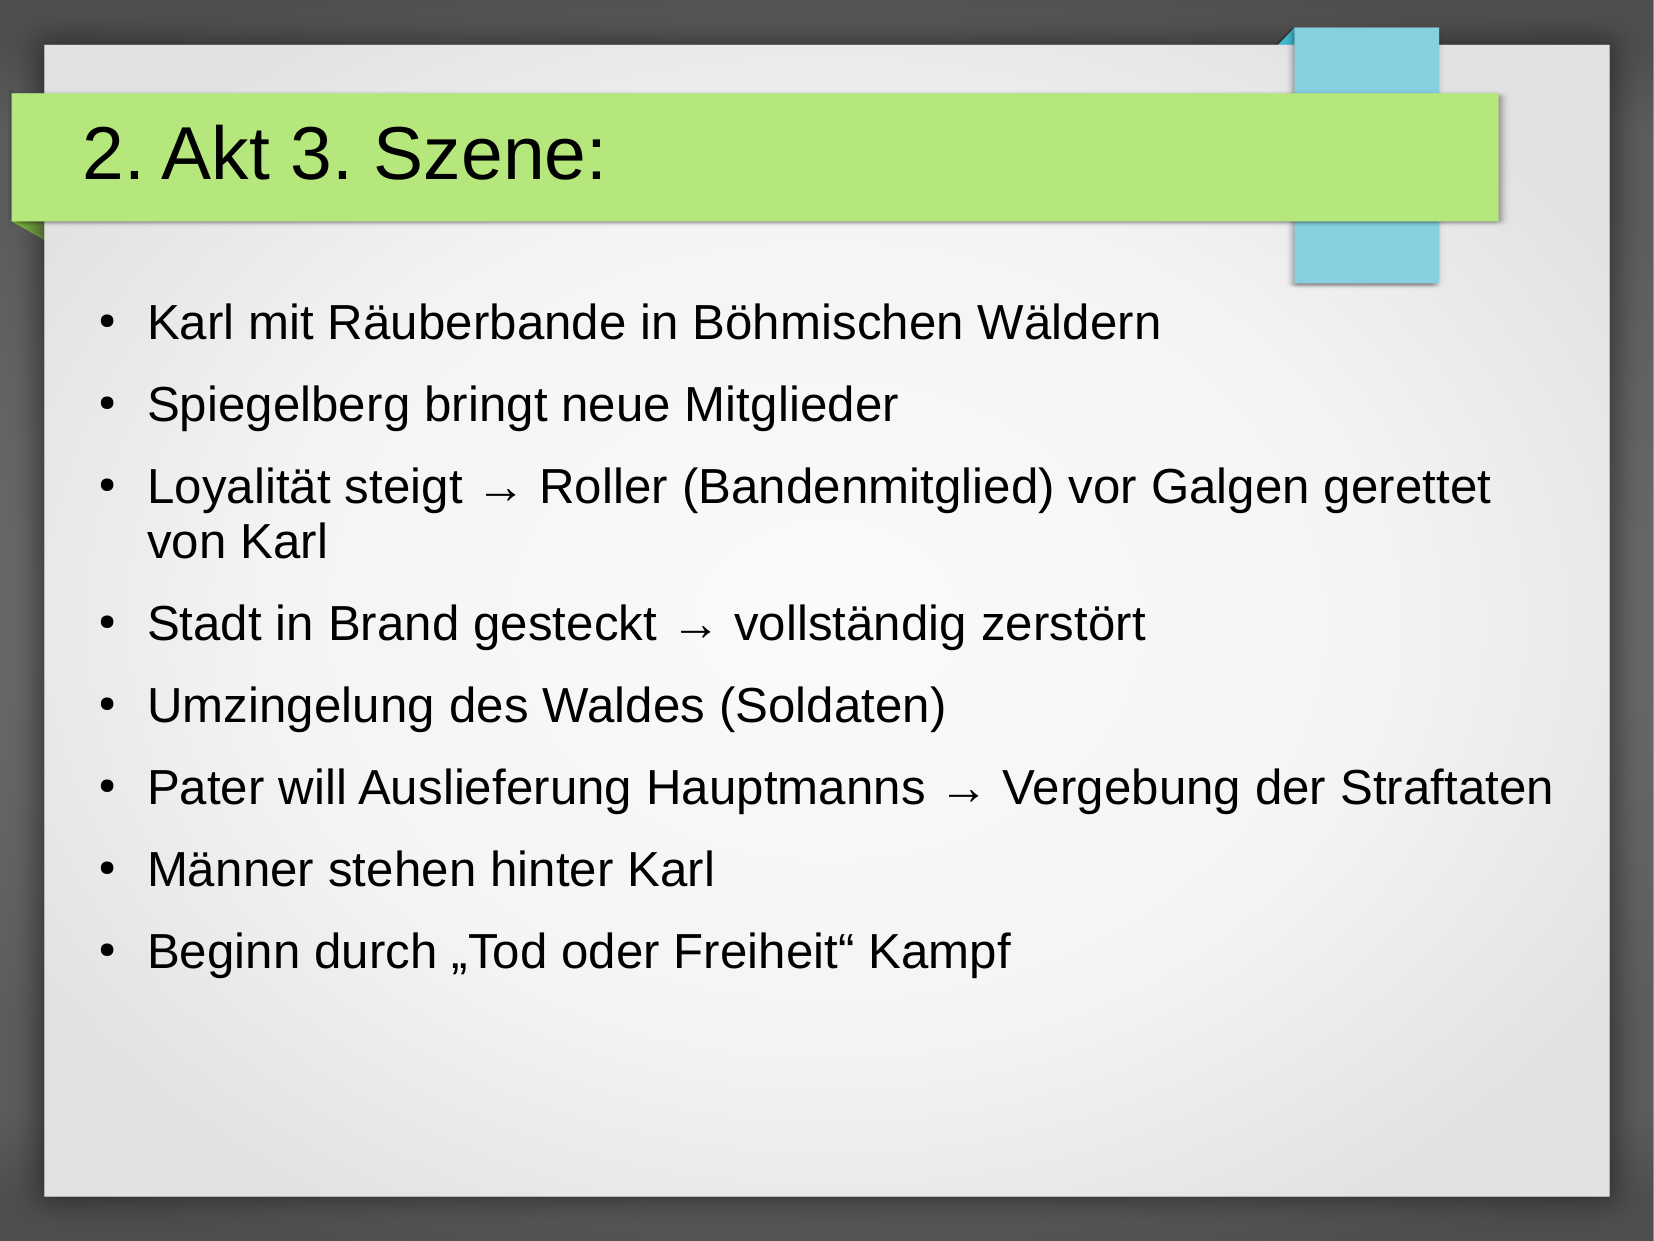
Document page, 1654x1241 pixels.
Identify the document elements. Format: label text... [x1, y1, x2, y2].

list Karl mit Räuberbande in Böhmischen Wäldern Spiegelberg bringt neue Mitglieder Loyalität steigt → Roller (Bandenmitglied) vor Galgen gerettet von Karl Stadt in Brand gesteckt → vollständig zerstört Umzingelung des Waldes (Soldaten) Pater will Auslieferung Hauptmanns → Vergebung der Straftaten Männer stehen hinter Karl Beginn durch „Tod oder Freiheit“ Kampf [82, 295, 1571, 1015]
title 2. Akt 3. Szene: [82, 94, 1264, 213]
picture [0, 0, 1654, 1241]
